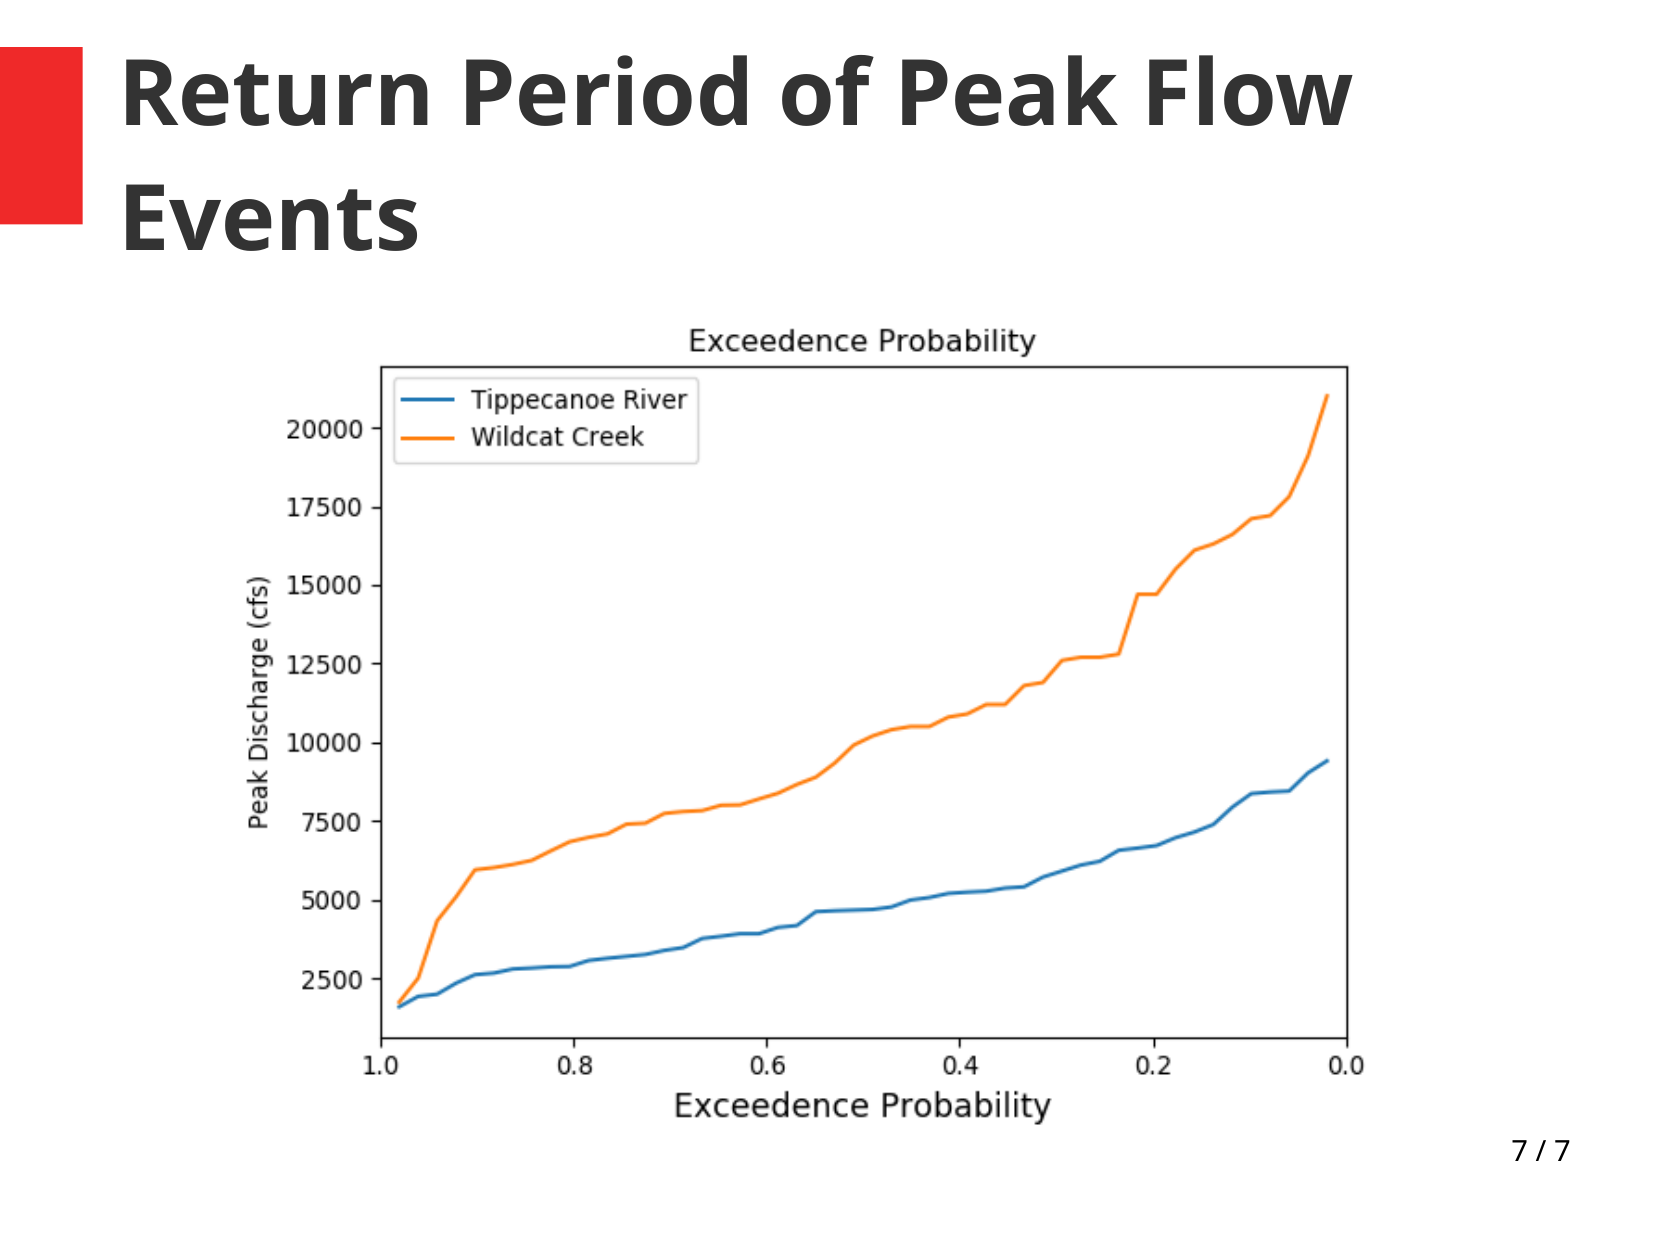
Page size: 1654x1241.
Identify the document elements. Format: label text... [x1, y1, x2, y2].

title Return Period of Peak Flow Events [118, 46, 1571, 260]
picture [225, 259, 1471, 1149]
